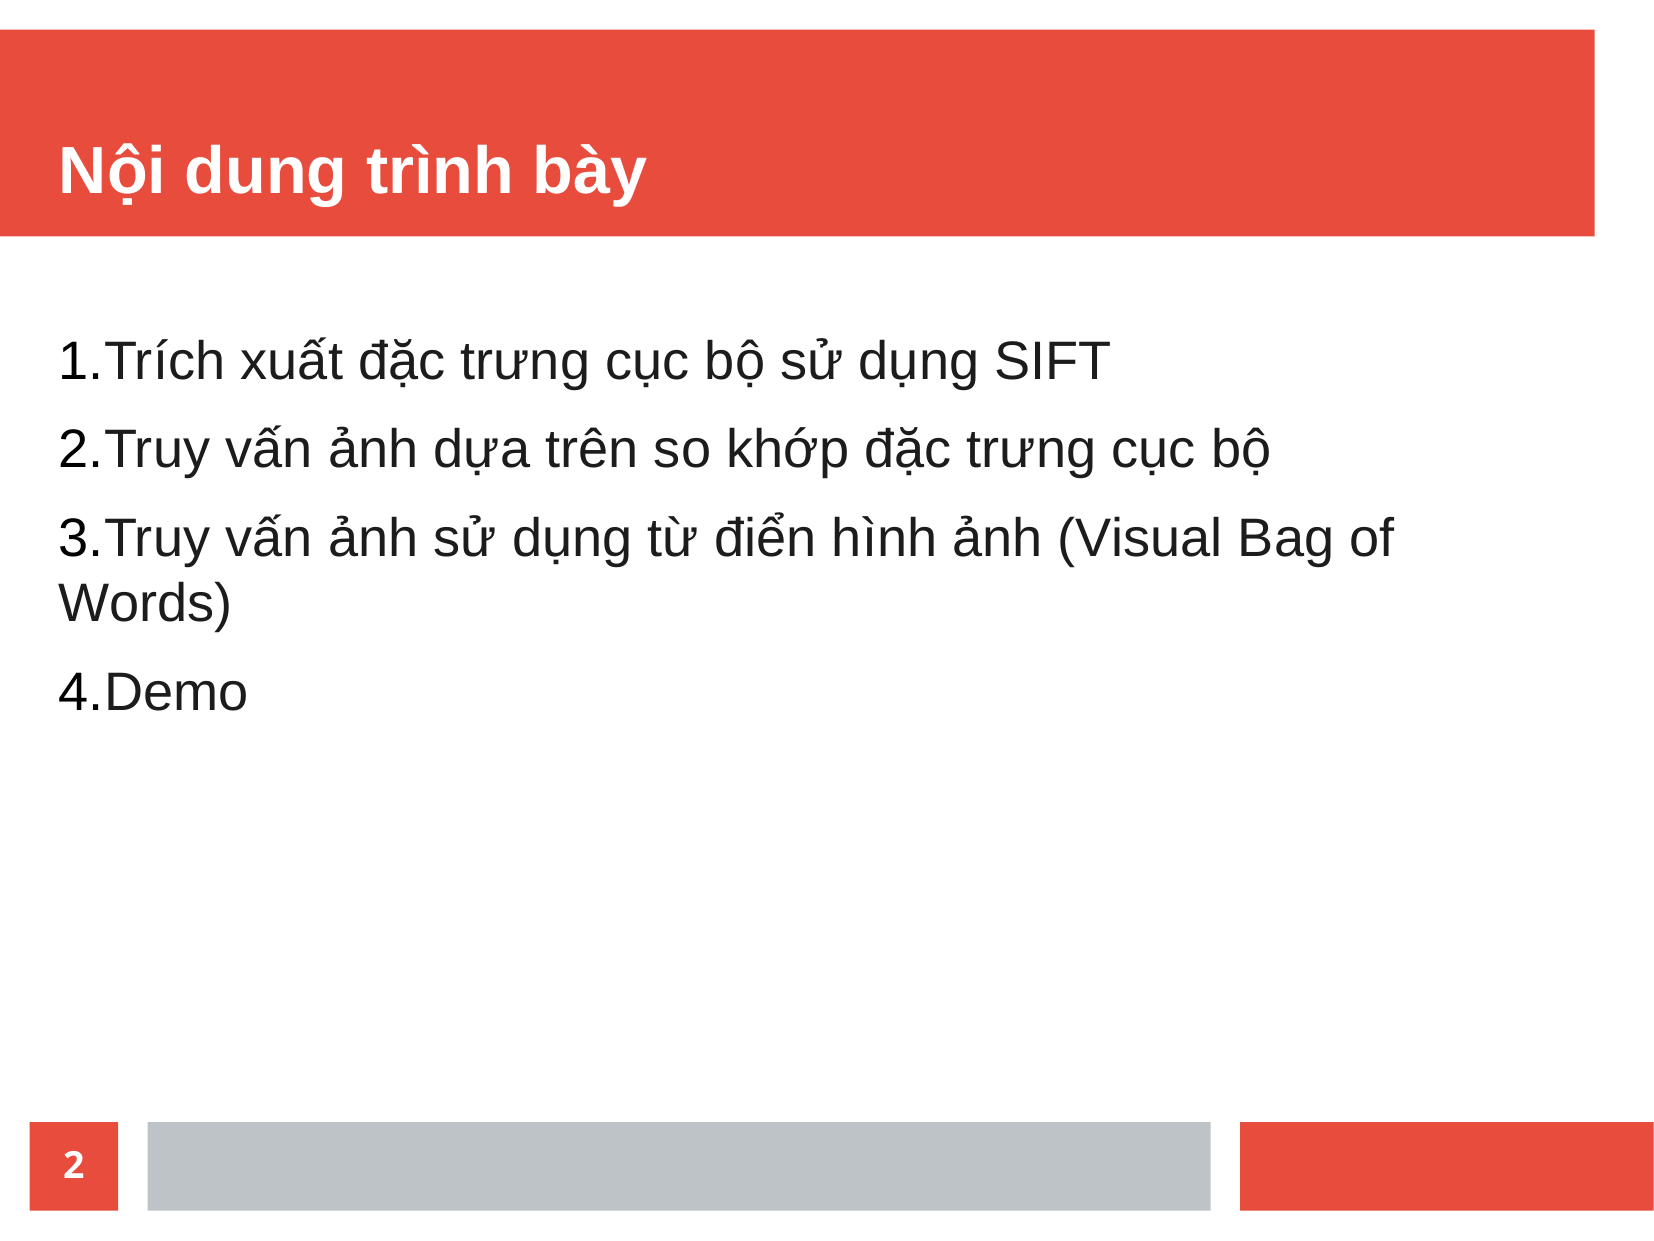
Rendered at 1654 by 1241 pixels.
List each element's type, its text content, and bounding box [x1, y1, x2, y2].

text_box [29, 1122, 119, 1211]
title Nội dung trình bày [59, 59, 1595, 207]
list Trích xuất đặc trưng cục bộ sử dụng SIFT Truy vấn ảnh dựa trên so khớp đặc trưng cục bộ Truy vấn ảnh sử dụng từ điển hình ảnh (Visual Bag of Words) Demo [59, 324, 1565, 1093]
